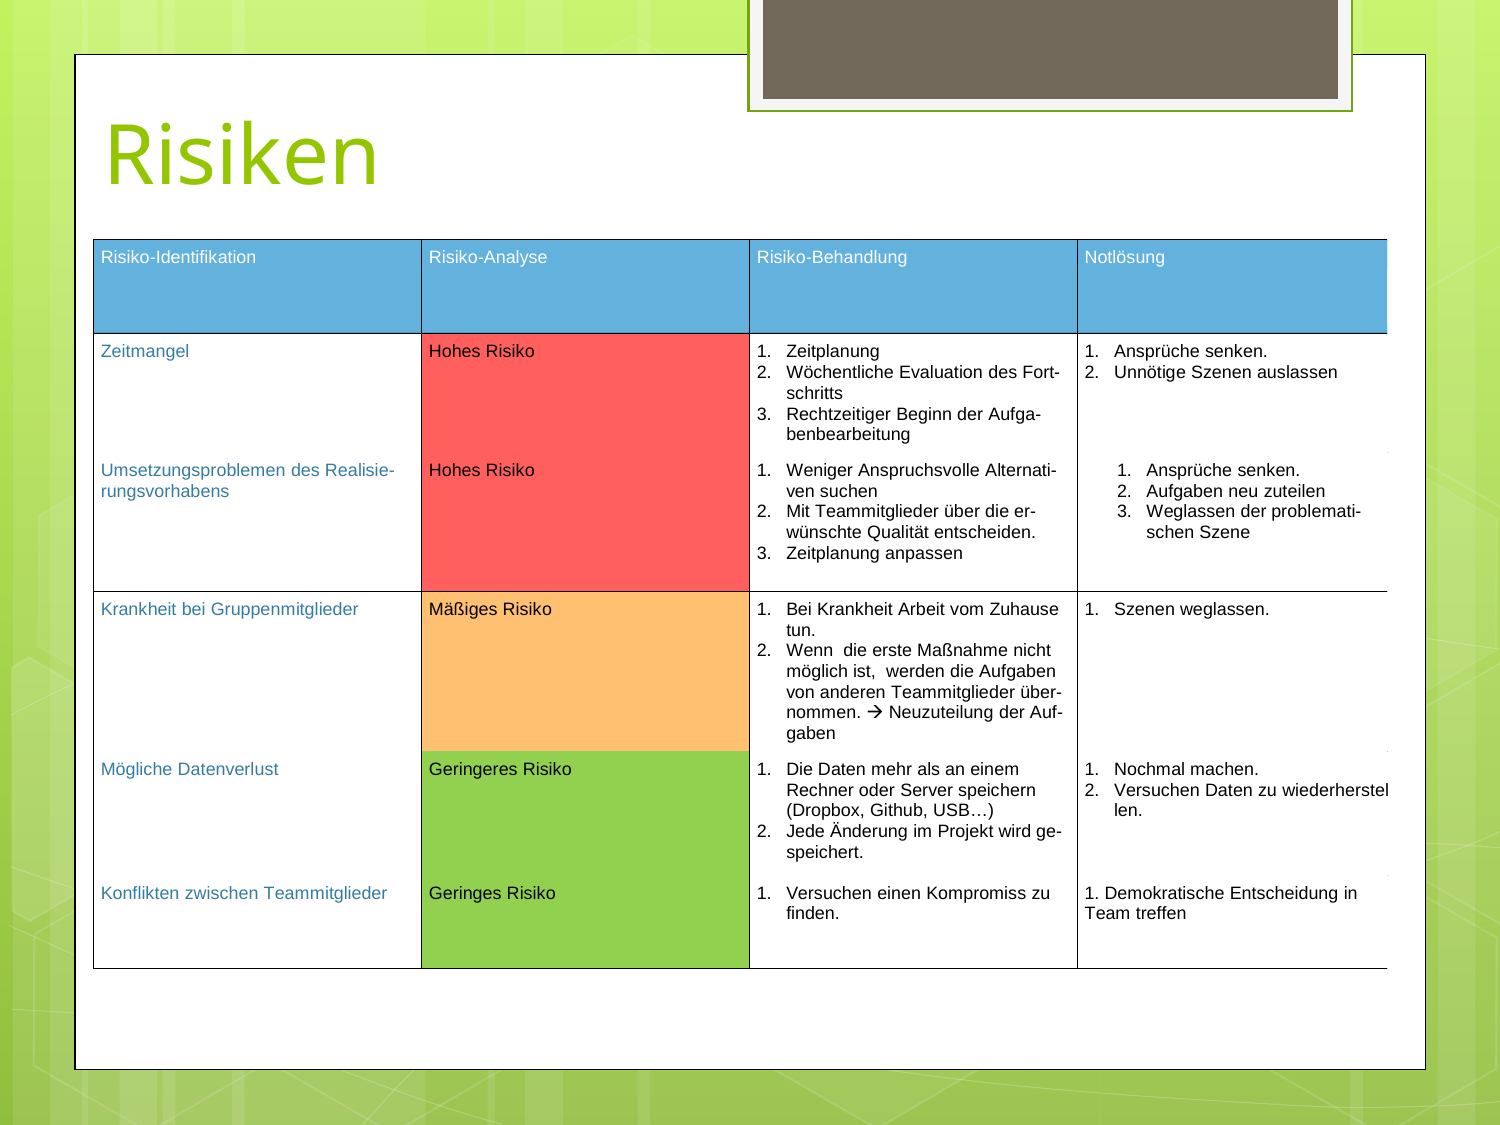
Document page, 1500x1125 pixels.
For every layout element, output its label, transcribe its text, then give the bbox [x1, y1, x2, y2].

chart [71, 239, 1388, 993]
title Risiken [88, 20, 1241, 209]
